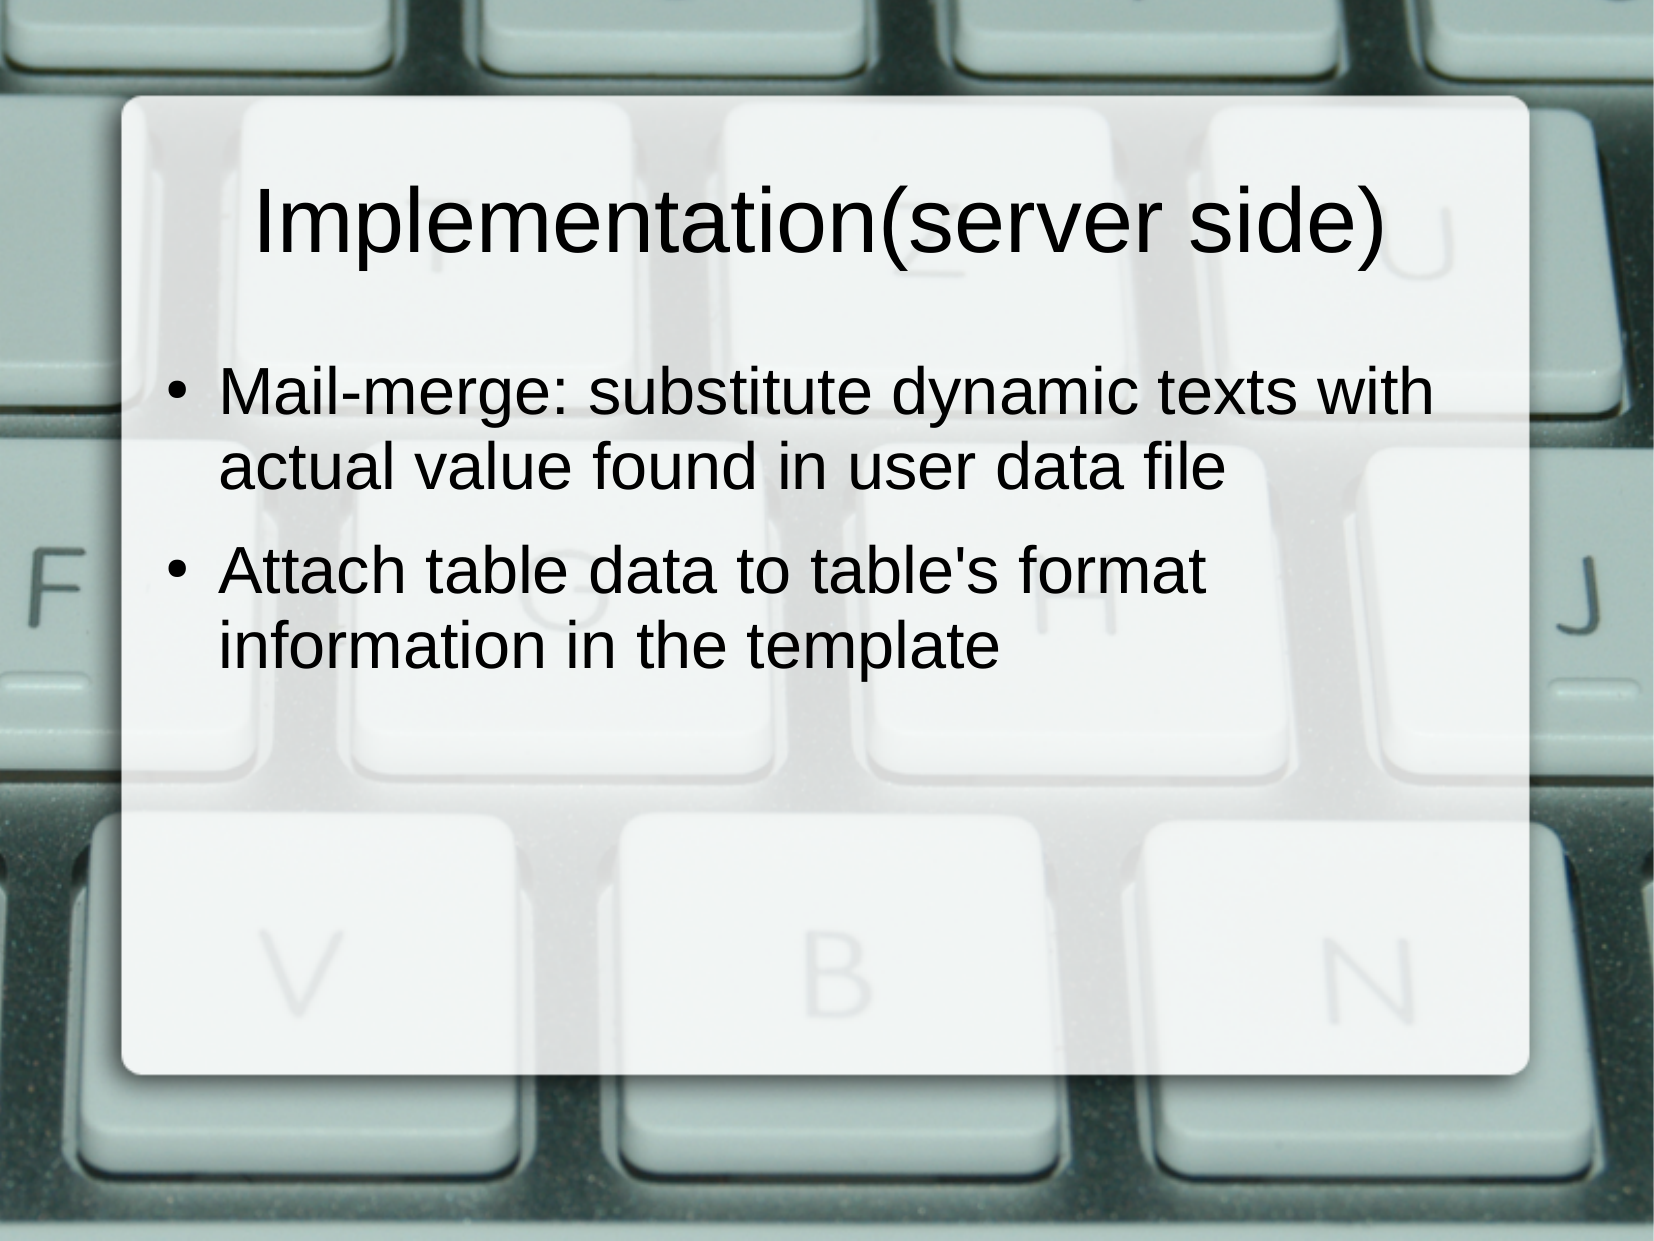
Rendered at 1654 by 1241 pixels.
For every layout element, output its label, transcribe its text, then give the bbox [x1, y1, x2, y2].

list Mail-merge: substitute dynamic texts with actual value found in user data file Attach table data to table's format information in the template [147, 354, 1506, 1159]
picture [0, 0, 1654, 1241]
title Implementation(server side) [135, 125, 1506, 318]
